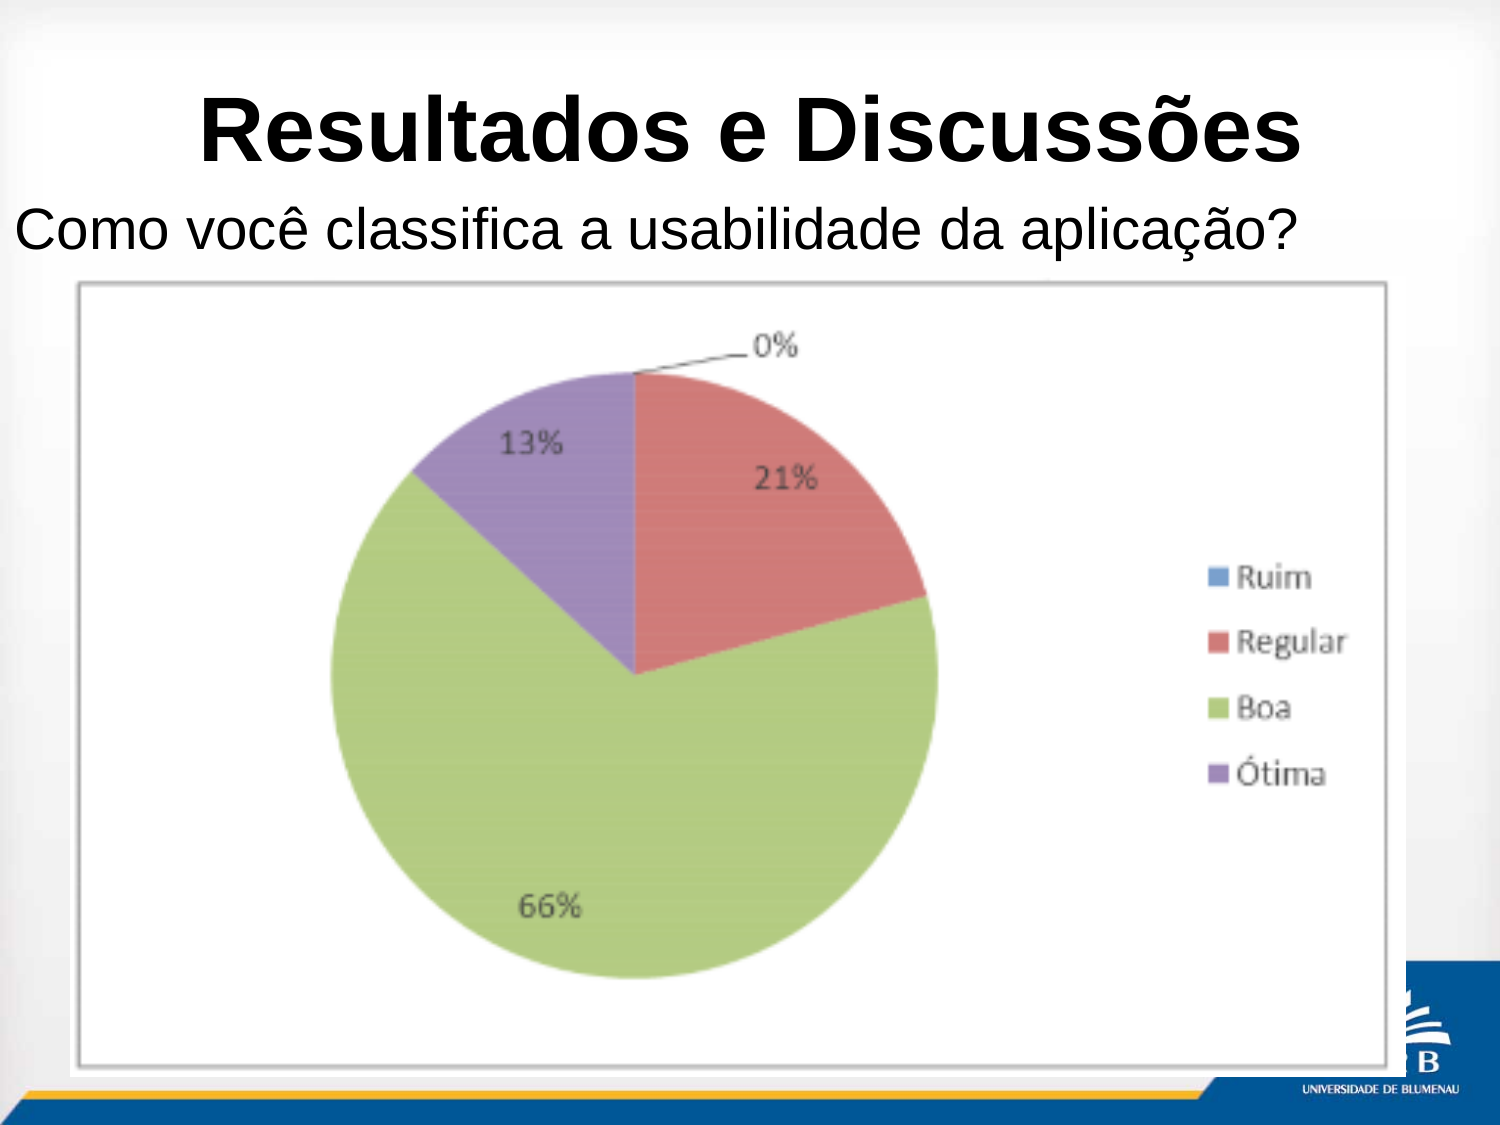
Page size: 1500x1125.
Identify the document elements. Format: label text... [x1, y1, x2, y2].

picture [0, 0, 1500, 188]
text_box Resultados e Discussões [76, 30, 1427, 188]
text_box Como você classifica a usabilidade da aplicação? [0, 188, 1500, 284]
picture [0, 284, 1500, 1125]
